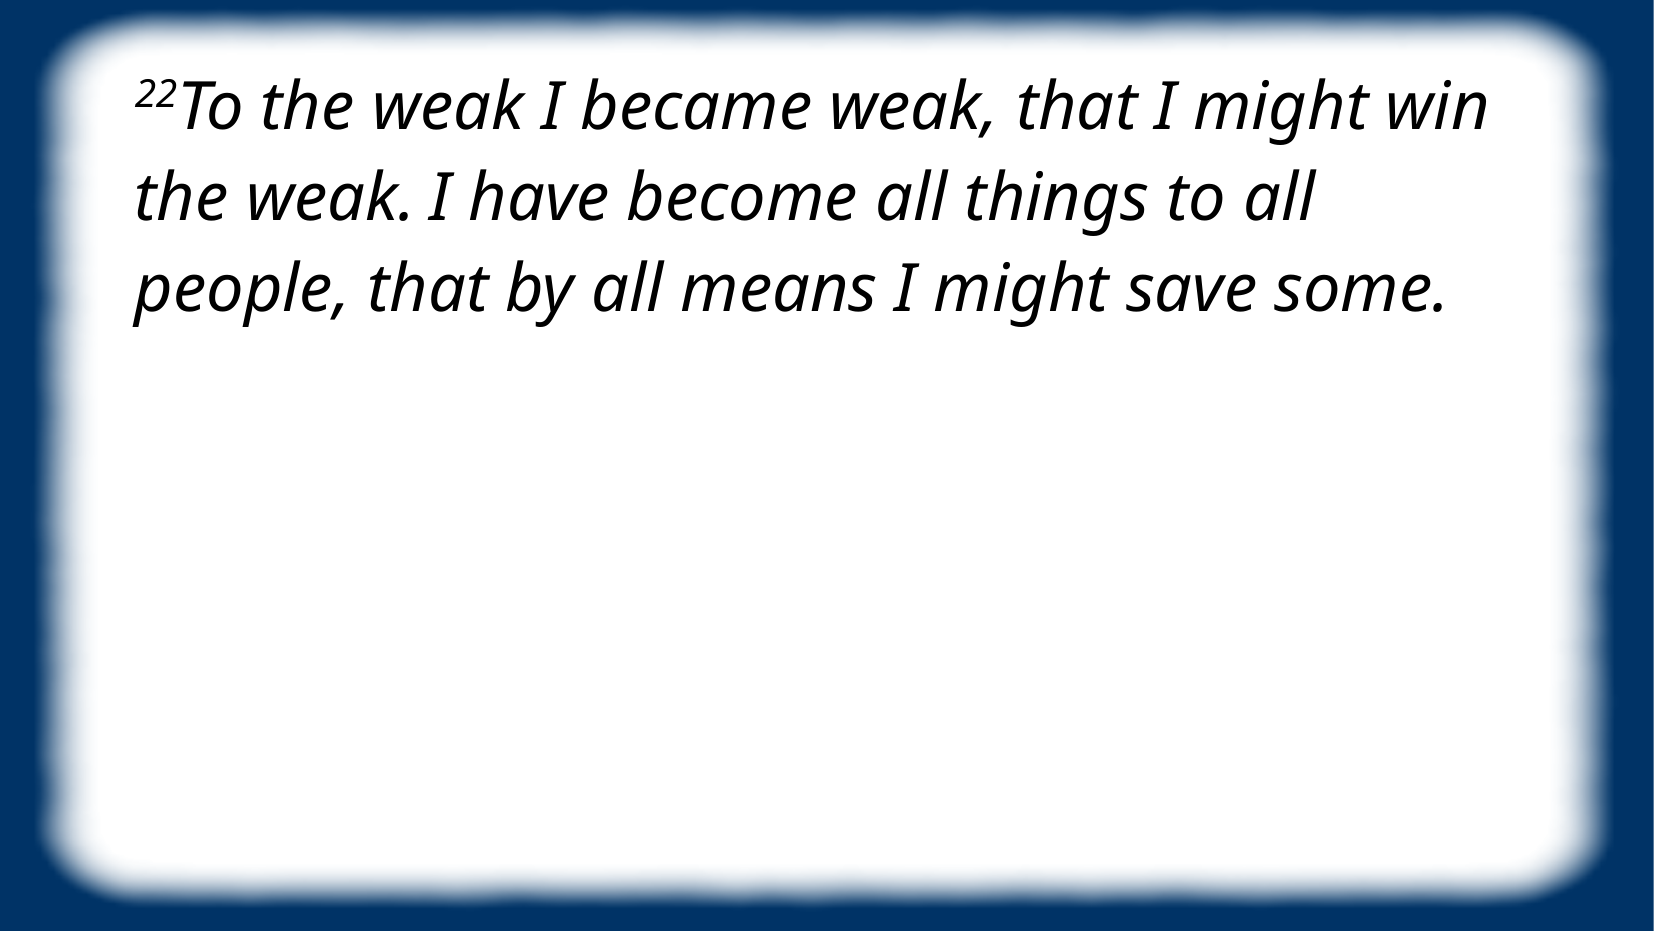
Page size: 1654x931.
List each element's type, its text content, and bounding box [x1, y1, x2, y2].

picture [0, 0, 1654, 931]
text_box 22To the weak I became weak, that I might win the weak. I have become all things to all people, that by all means I might save some. [120, 51, 1546, 361]
